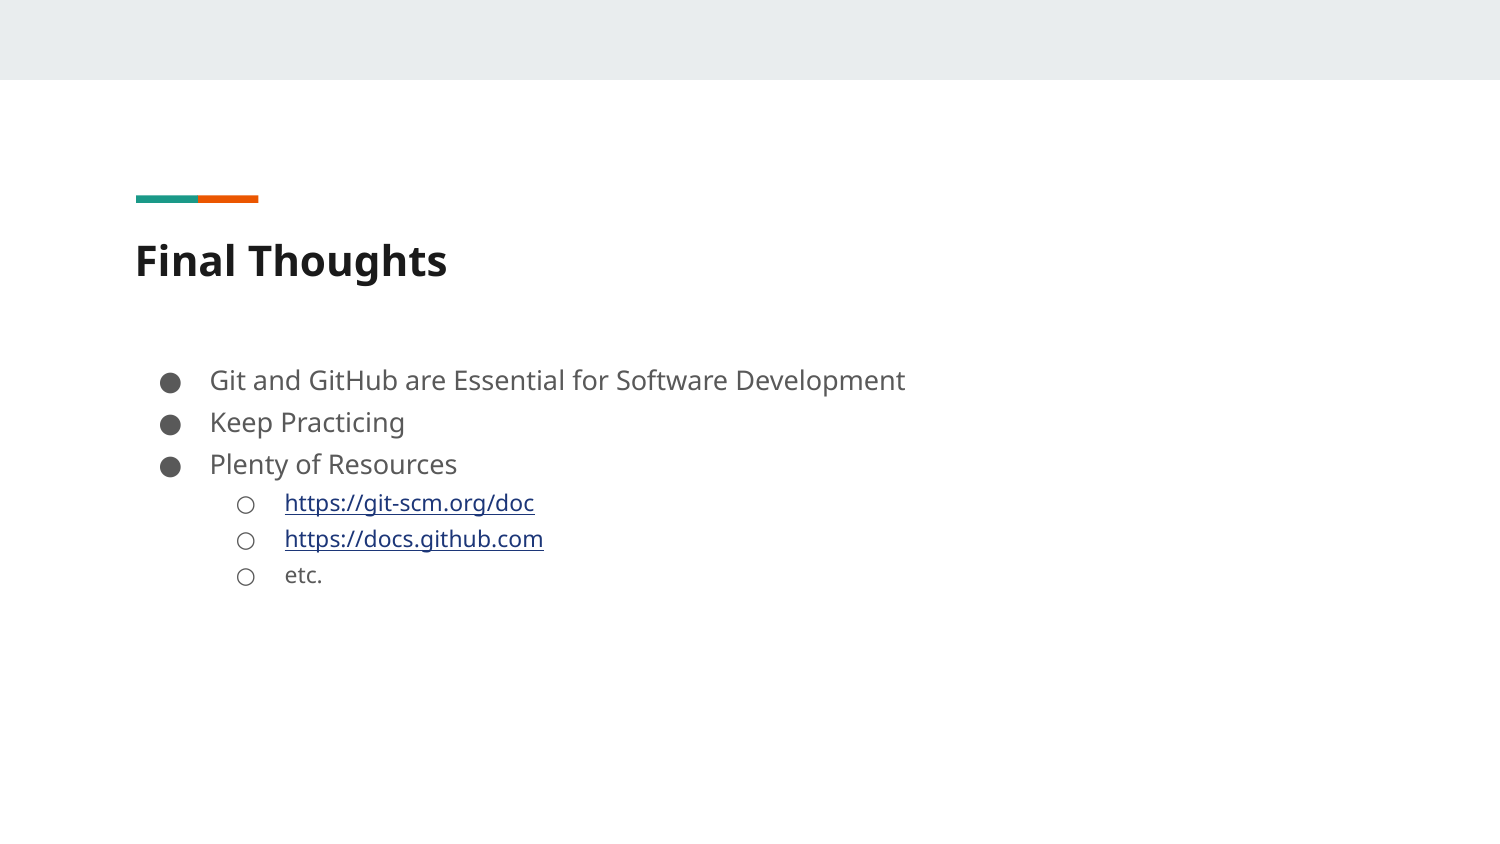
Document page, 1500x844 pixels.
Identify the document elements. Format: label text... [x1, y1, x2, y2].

list Git and GitHub are Essential for Software Development Keep Practicing Plenty of Resources https://git-scm.org/doc https://docs.github.com etc. [119, 341, 1381, 712]
title Final Thoughts [119, 216, 1381, 305]
